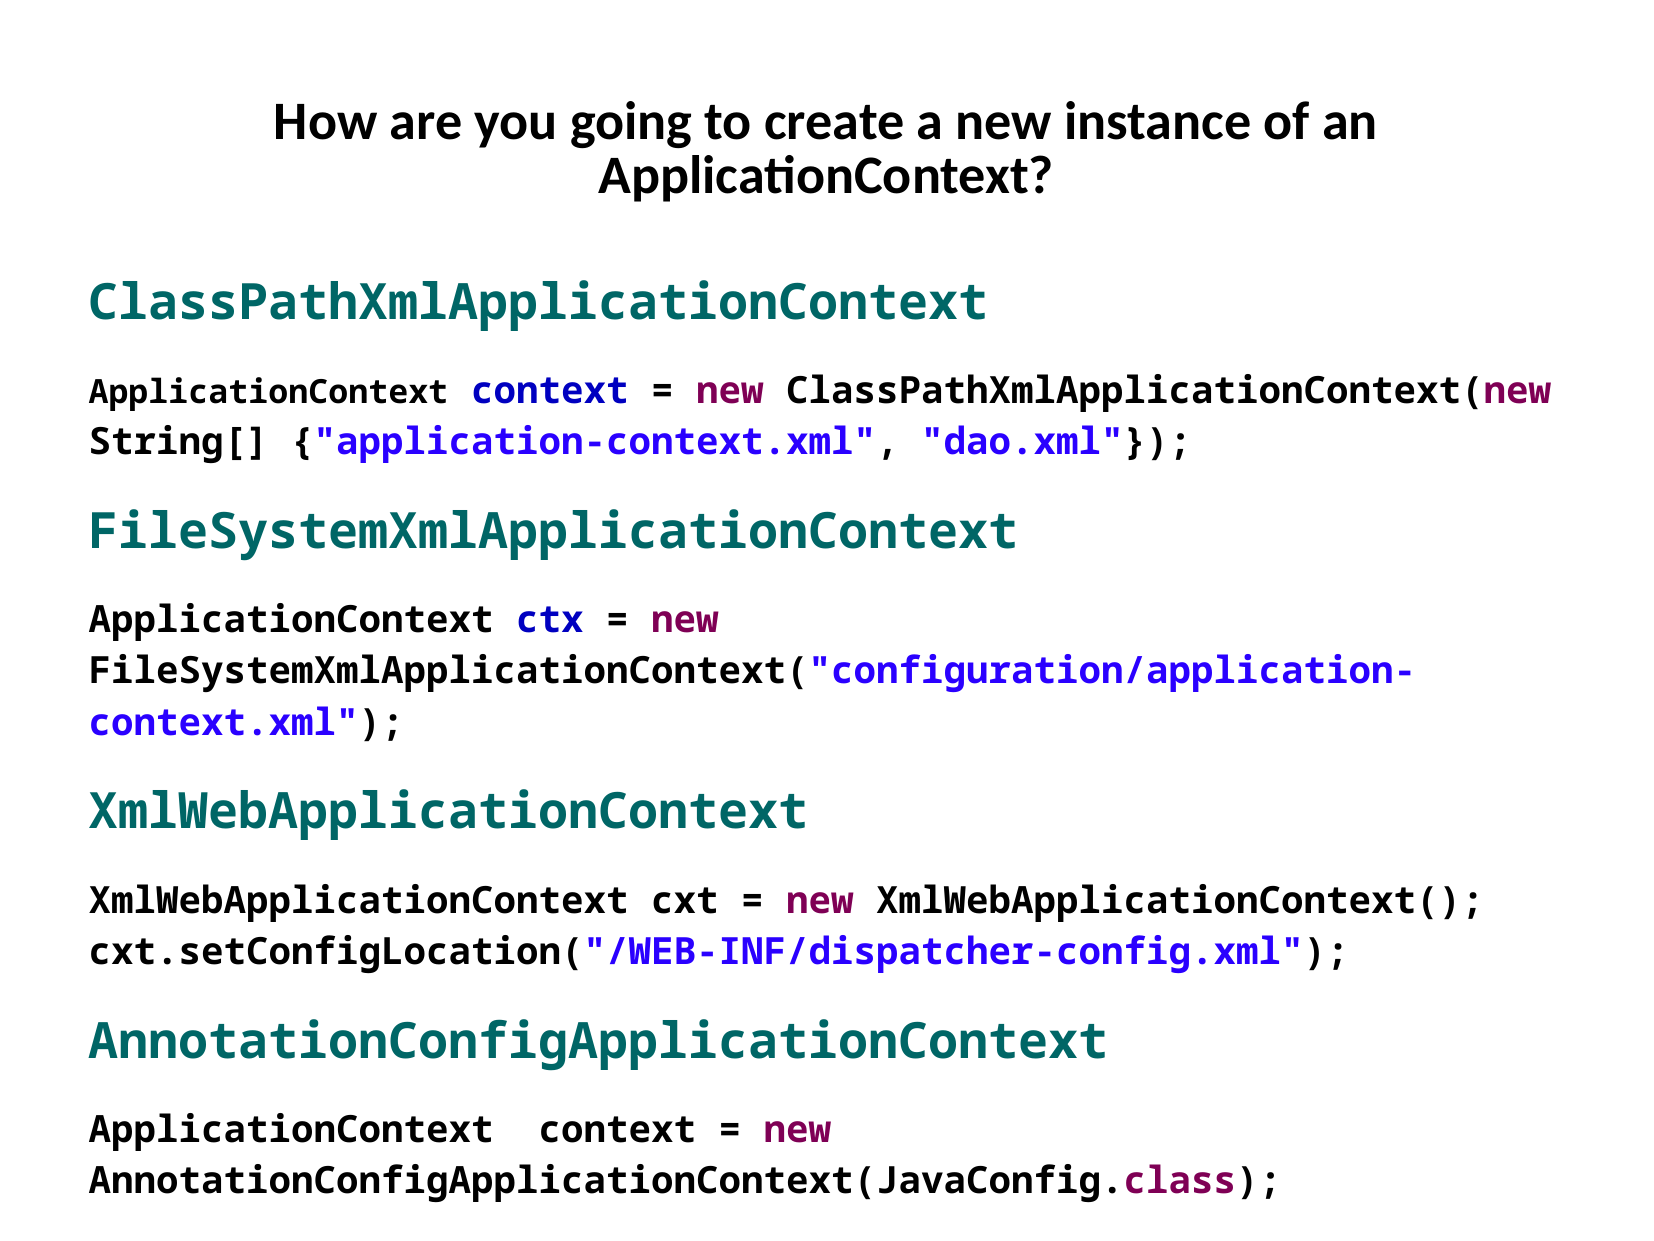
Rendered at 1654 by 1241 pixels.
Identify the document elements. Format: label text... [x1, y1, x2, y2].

list ClassPathXmlApplicationContext ApplicationContext context = new ClassPathXmlApplicationContext(new String[] {"application-context.xml", "dao.xml"}); FileSystemXmlApplicationContext ApplicationContext ctx = new FileSystemXmlApplicationContext("configuration/application-context.xml"); XmlWebApplicationContext XmlWebApplicationContext cxt = new XmlWebApplicationContext(); cxt.setConfigLocation("/WEB-INF/dispatcher-config.xml"); AnnotationConfigApplicationContext ApplicationContext context = new AnnotationConfigApplicationContext(JavaConfig.class); [88, 265, 1577, 1179]
title How are you going to create a new instance of an ApplicationContext? [82, 49, 1571, 257]
